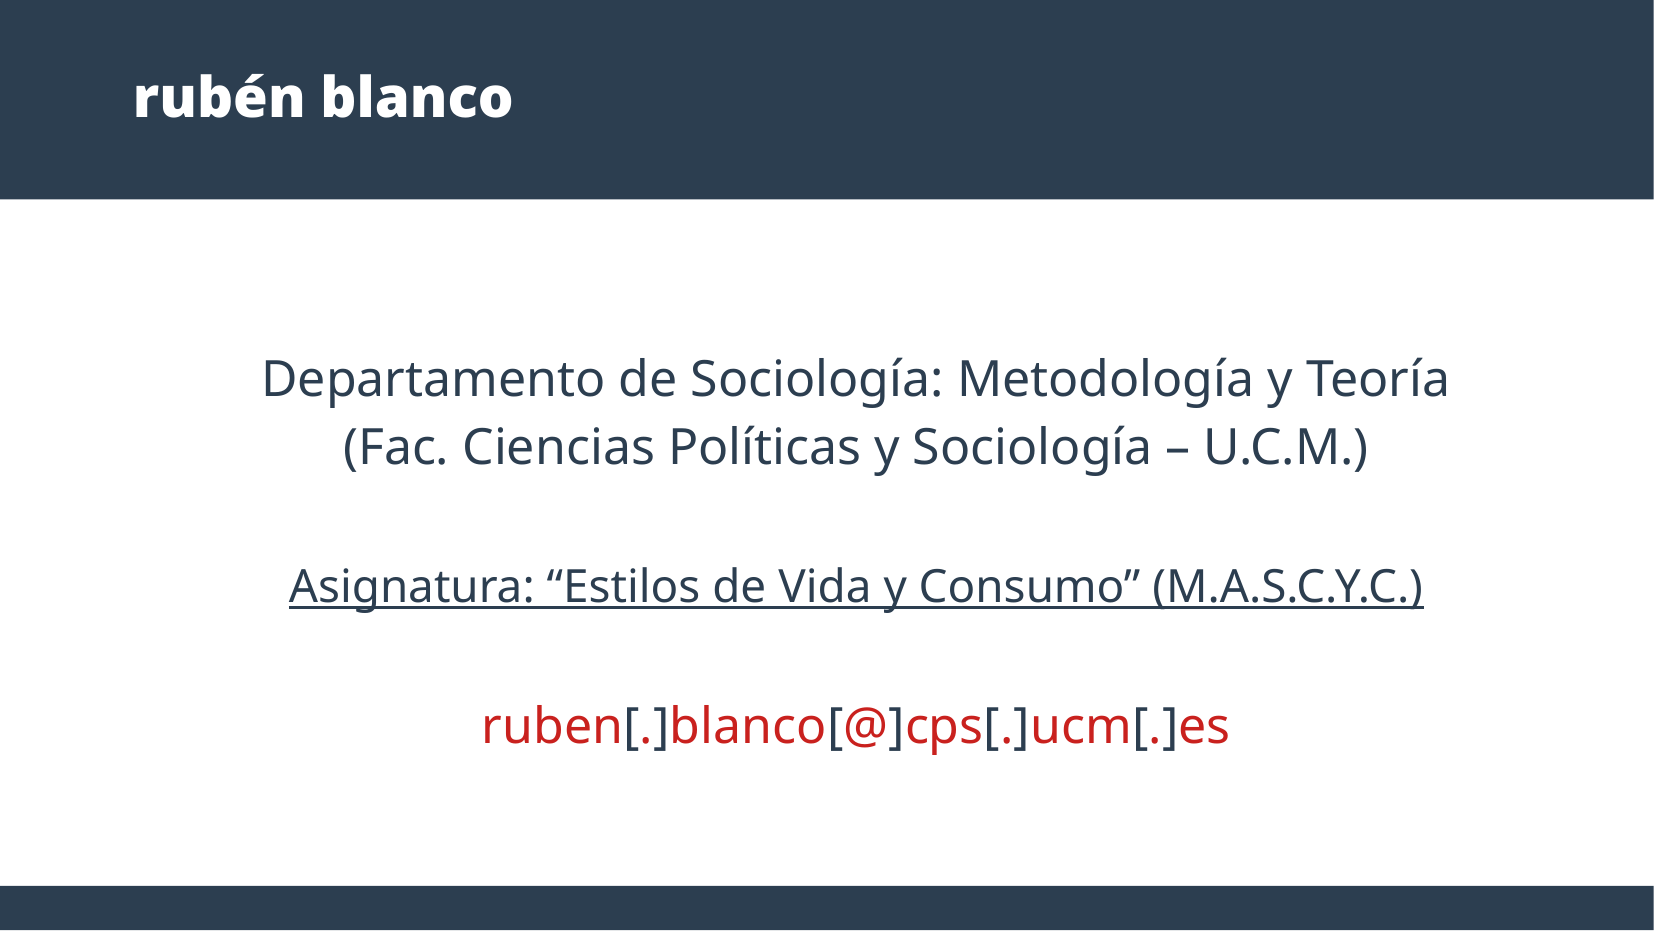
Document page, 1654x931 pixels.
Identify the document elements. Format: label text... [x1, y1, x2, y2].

title rubén blanco [59, 37, 1595, 156]
subtitle Departamento de Sociología: Metodología y Teoría (Fac. Ciencias Políticas y Sociología – U.C.M.) Asignatura: “Estilos de Vida y Consumo” (M.A.S.C.Y.C.) ruben[.]blanco[@]cps[.]ucm[.]es [118, 191, 1595, 931]
